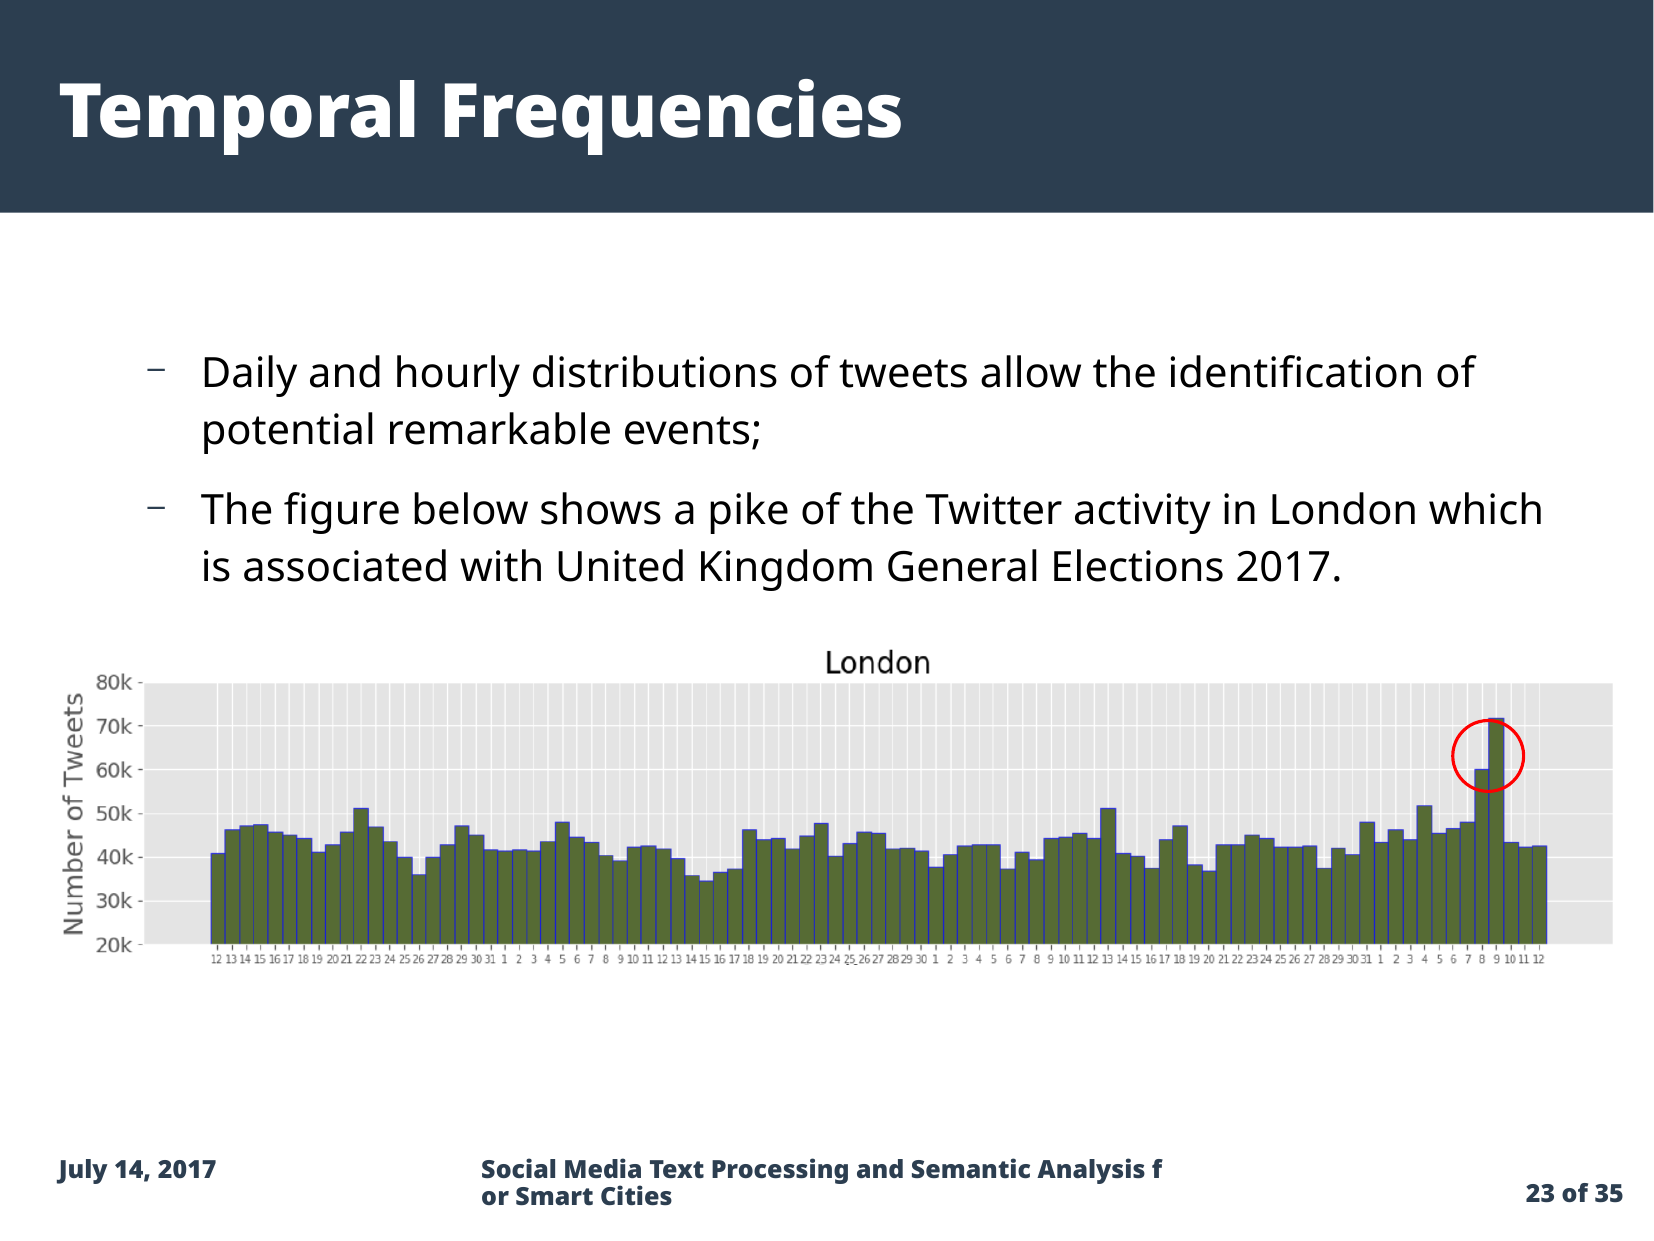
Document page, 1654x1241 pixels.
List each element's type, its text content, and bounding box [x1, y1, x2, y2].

list Daily and hourly distributions of tweets allow the identification of potential remarkable events; The figure below shows a pike of the Twitter activity in London which is associated with United Kingdom General Elections 2017. [59, 342, 1583, 638]
title Temporal Frequencies [59, 29, 1595, 187]
picture [47, 649, 1619, 965]
text_box [1452, 720, 1524, 792]
